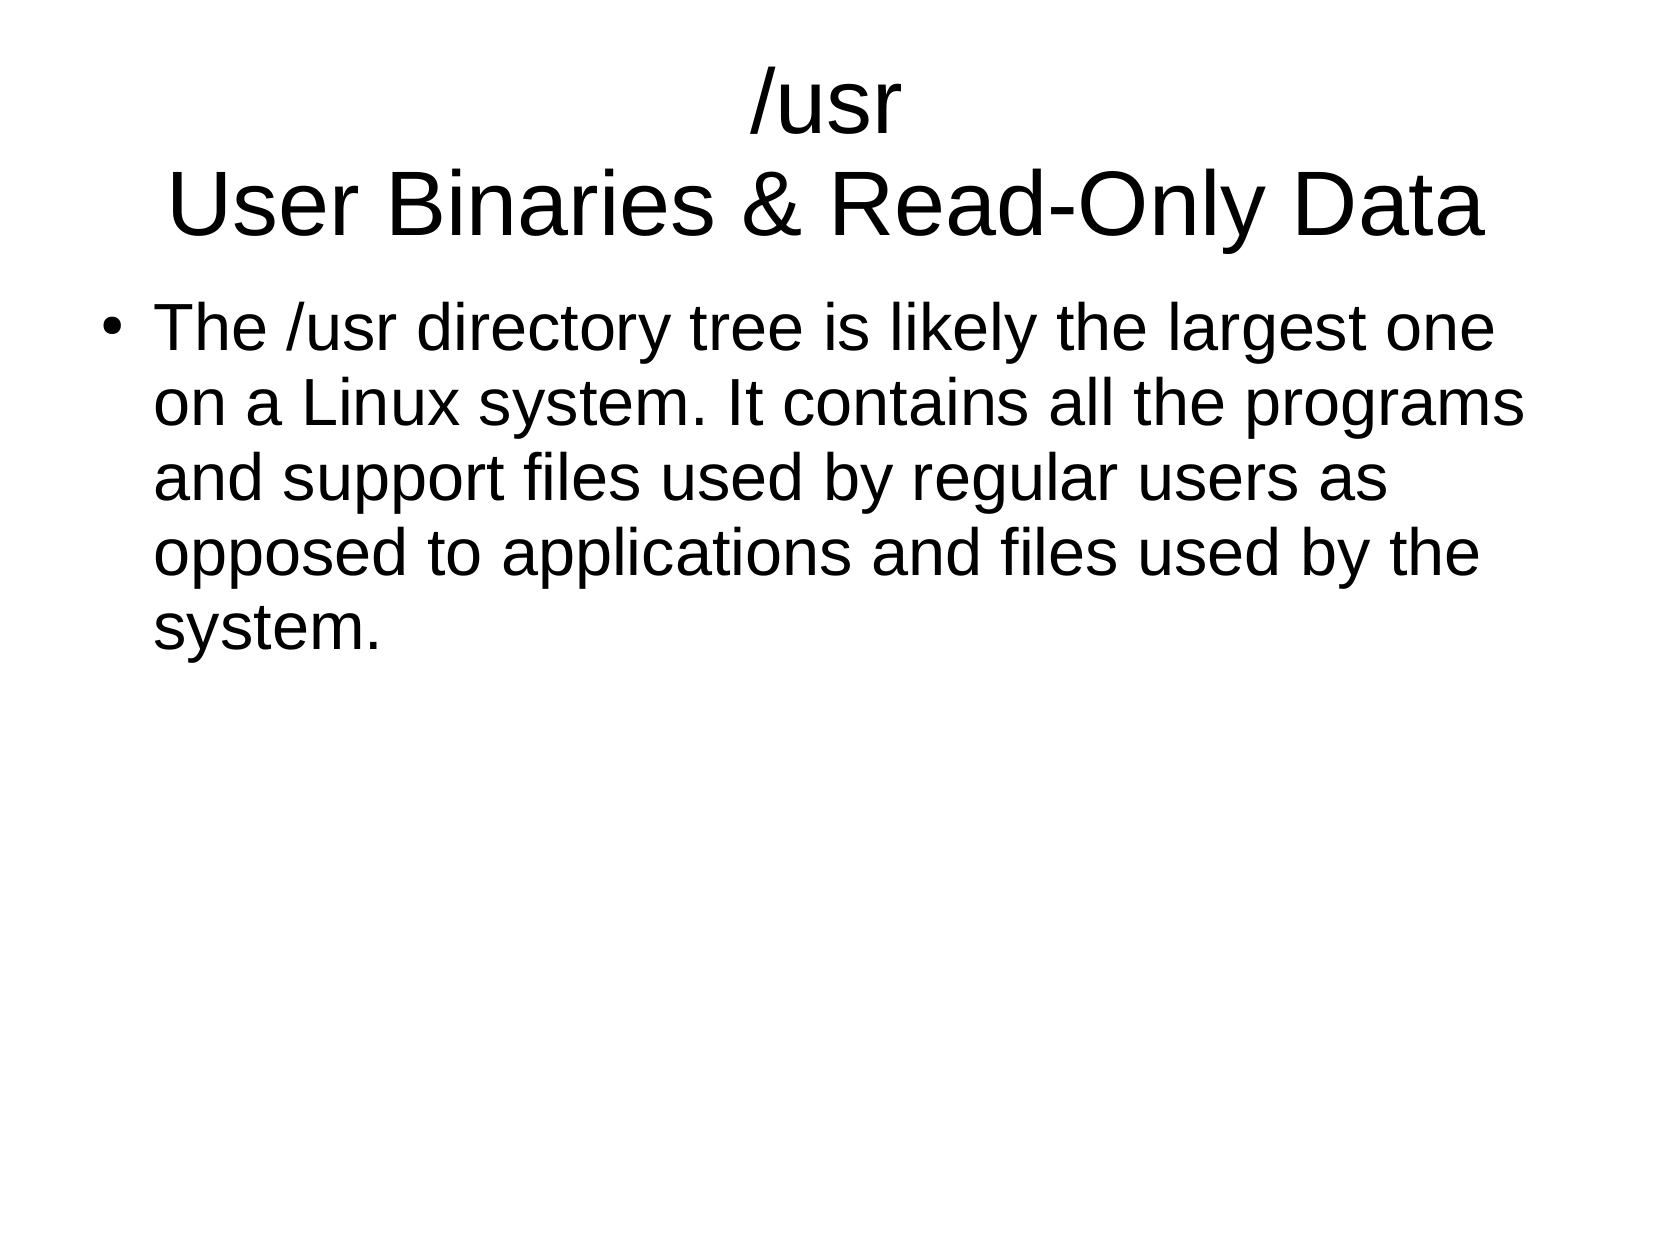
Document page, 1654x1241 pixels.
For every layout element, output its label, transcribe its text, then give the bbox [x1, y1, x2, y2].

list The /usr directory tree is likely the largest one on a Linux system. It contains all the programs and support files used by regular users as opposed to applications and files used by the system. [82, 290, 1571, 1010]
title /usr User Binaries & Read-Only Data [82, 49, 1571, 257]
